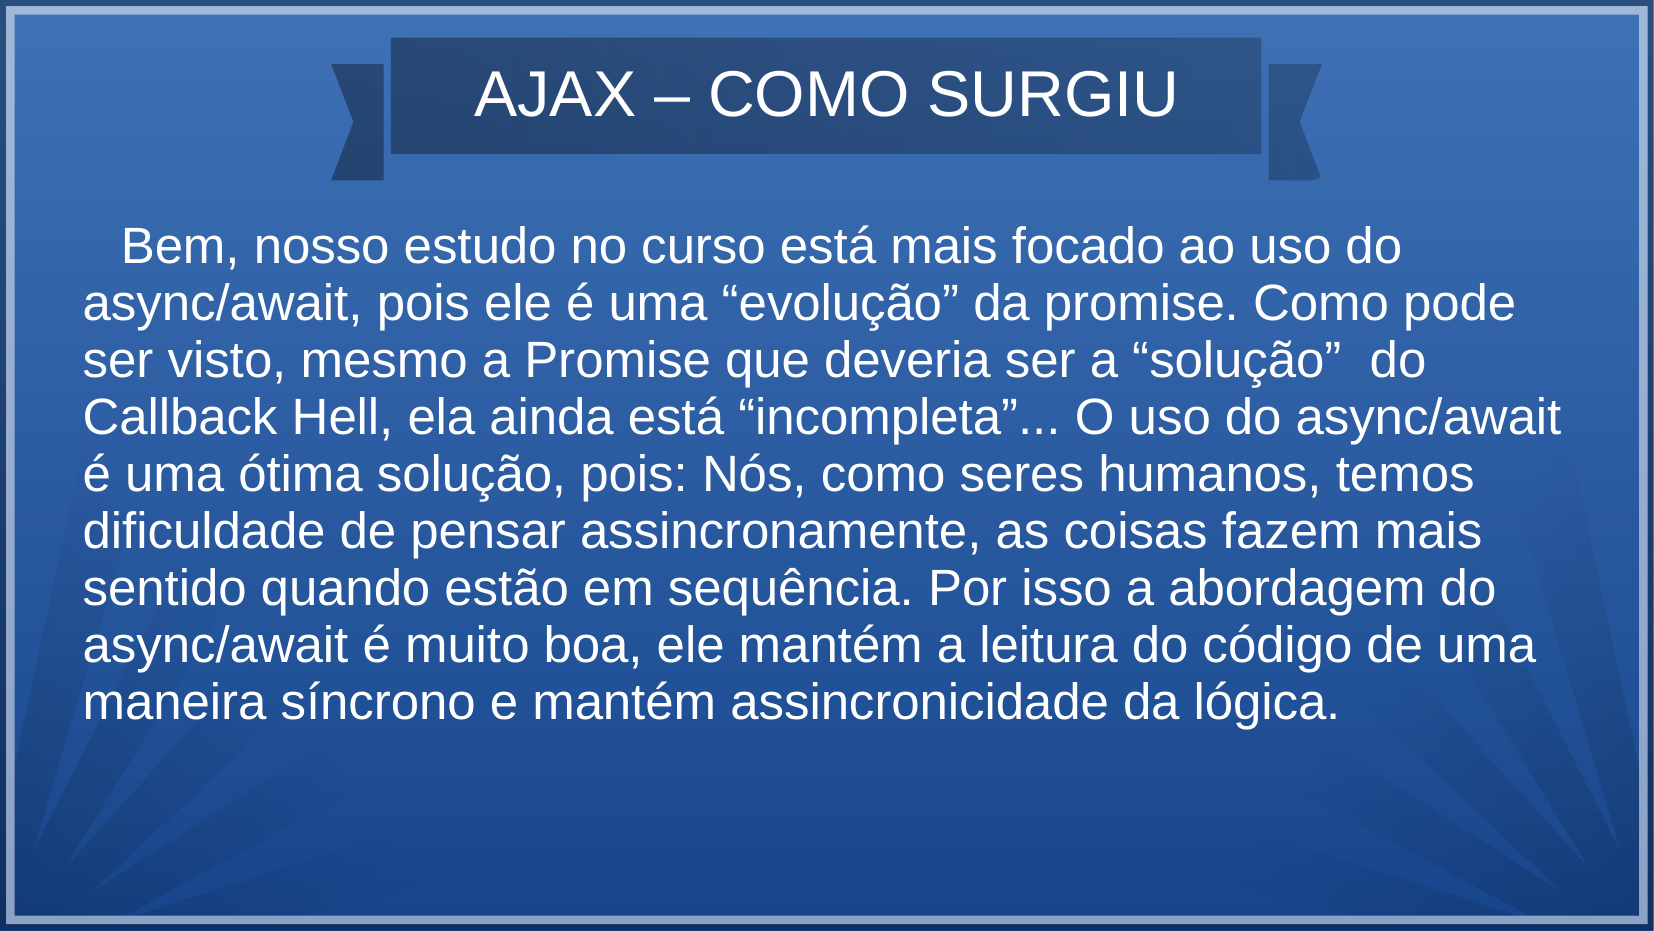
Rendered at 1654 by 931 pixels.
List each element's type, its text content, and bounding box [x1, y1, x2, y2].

list Bem, nosso estudo no curso está mais focado ao uso do async/await, pois ele é uma “evolução” da promise. Como pode ser visto, mesmo a Promise que deveria ser a “solução” do Callback Hell, ela ainda está “incompleta”... O uso do async/await é uma ótima solução, pois: Nós, como seres humanos, temos dificuldade de pensar assincronamente, as coisas fazem mais sentido quando estão em sequência. Por isso a abordagem do async/await é muito boa, ele mantém a leitura do código de uma maneira síncrono e mantém assincronicidade da lógica. [82, 217, 1571, 758]
title AJAX – COMO SURGIU [389, 35, 1264, 154]
